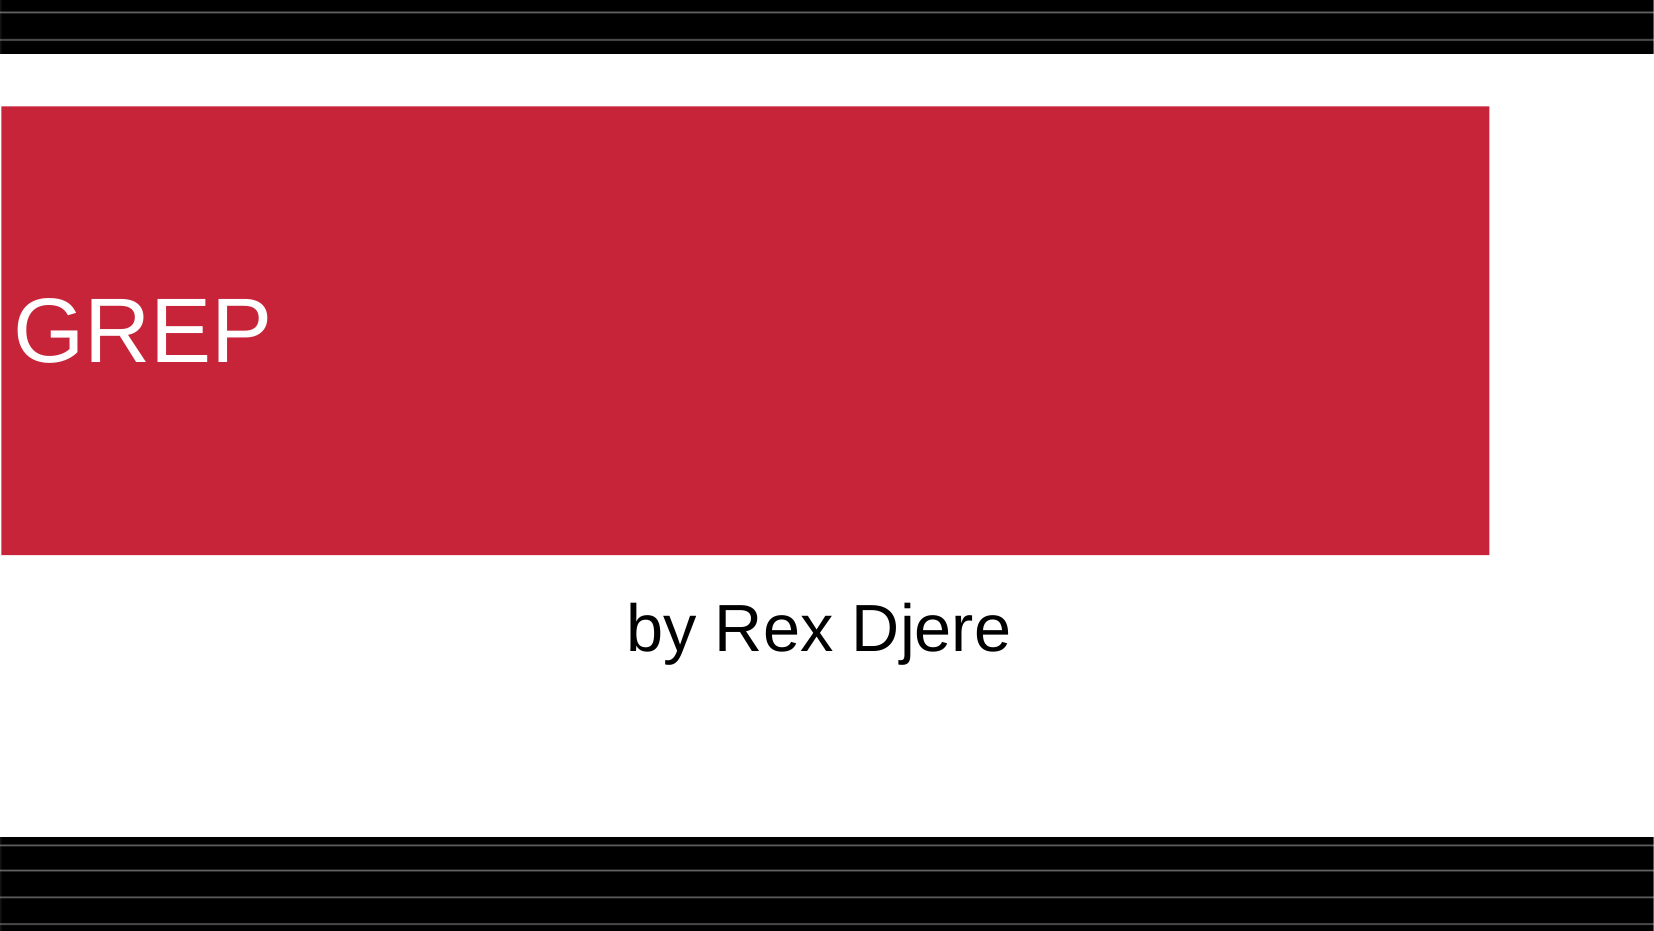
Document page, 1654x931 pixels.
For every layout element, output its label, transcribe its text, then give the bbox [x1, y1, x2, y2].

picture [0, 0, 1654, 54]
subtitle by Rex Djere [625, 590, 1489, 804]
title GREP [1, 106, 1490, 556]
picture [0, 837, 1654, 931]
